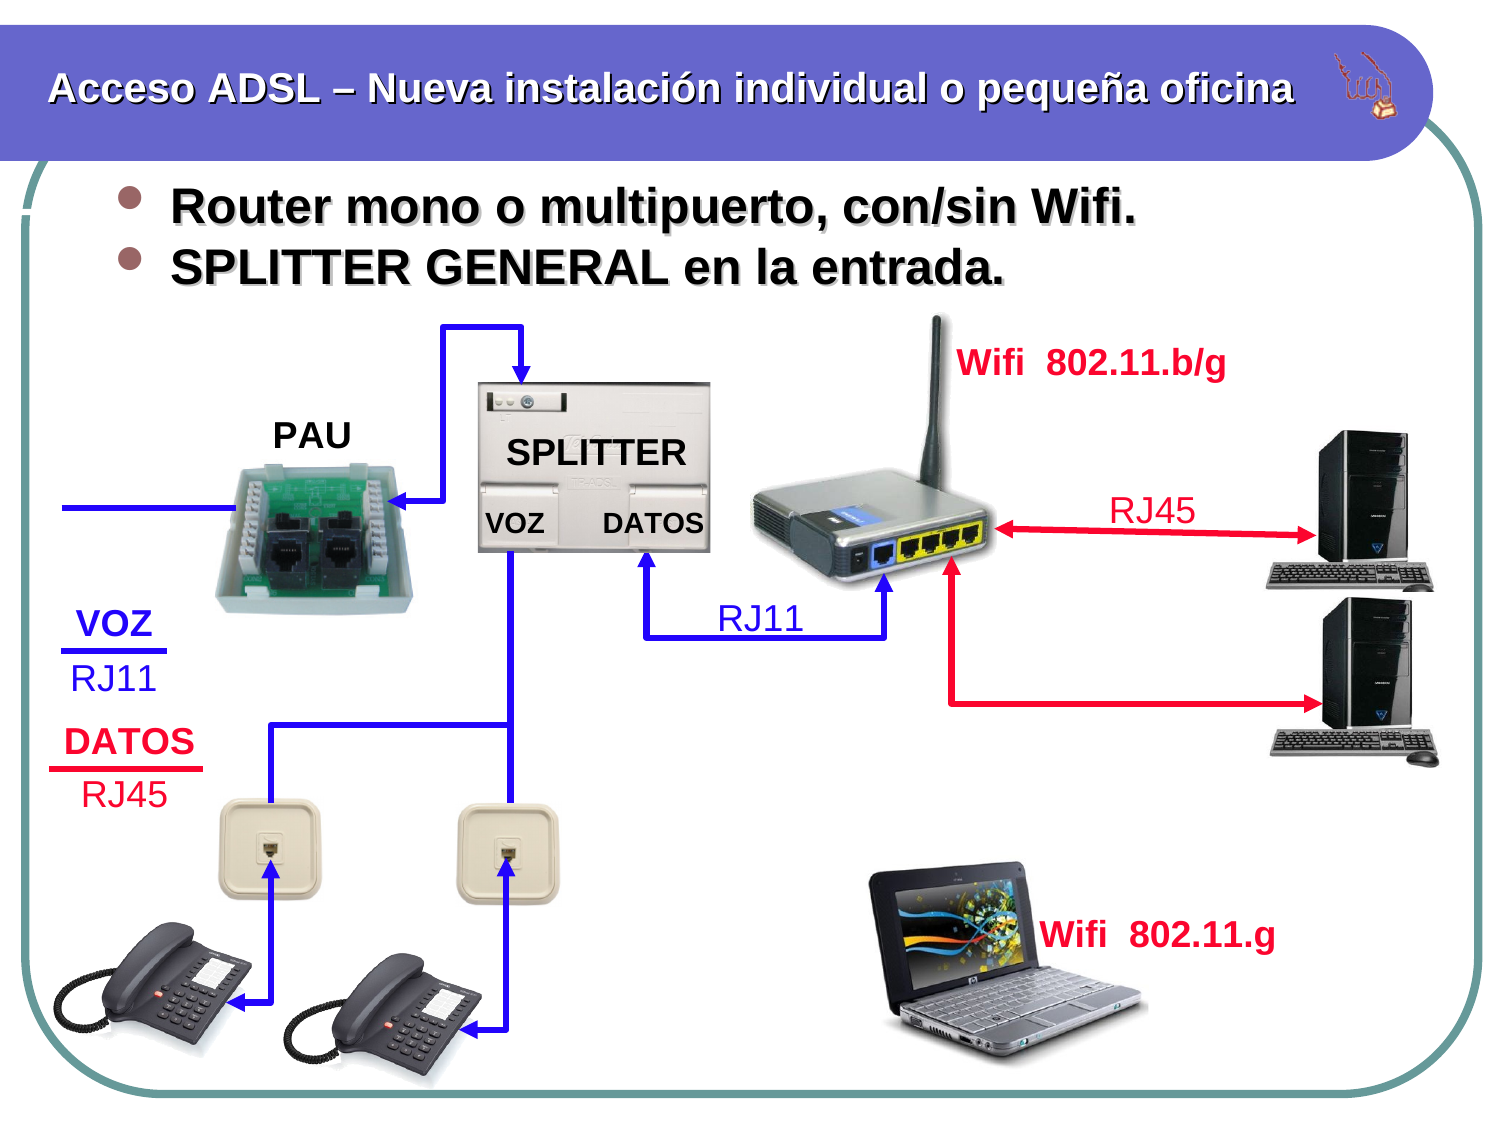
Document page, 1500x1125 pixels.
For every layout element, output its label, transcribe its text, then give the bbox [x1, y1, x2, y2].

text_box Wifi 802.11.g [1024, 902, 1318, 963]
text_box RJ11 [691, 585, 820, 635]
picture [41, 910, 261, 1058]
picture [477, 382, 711, 496]
text_box RJ45 [1083, 478, 1211, 540]
picture [1333, 52, 1412, 131]
picture [206, 456, 419, 621]
picture [750, 312, 997, 591]
text_box RJ11 [44, 646, 173, 708]
picture [477, 547, 711, 553]
picture [217, 796, 324, 902]
text_box RJ11 [691, 641, 820, 647]
text_box RJ45 [55, 762, 183, 824]
title Acceso ADSL – Nueva instalación individual o pequeña oficina [32, 10, 1493, 161]
text_box Wifi 802.11.b/g [941, 330, 1264, 391]
text_box SPLITTER [486, 420, 707, 481]
list Router mono o multipuerto, con/sin Wifi. SPLITTER GENERAL en la entrada. [99, 177, 1401, 306]
text_box VOZ DATOS [461, 496, 729, 547]
text_box VOZ [60, 591, 179, 653]
picture [455, 801, 562, 907]
text_box DATOS [49, 709, 215, 771]
picture [1262, 425, 1444, 770]
picture [862, 852, 1149, 1074]
text_box PAU [252, 403, 372, 465]
picture [271, 941, 491, 1089]
